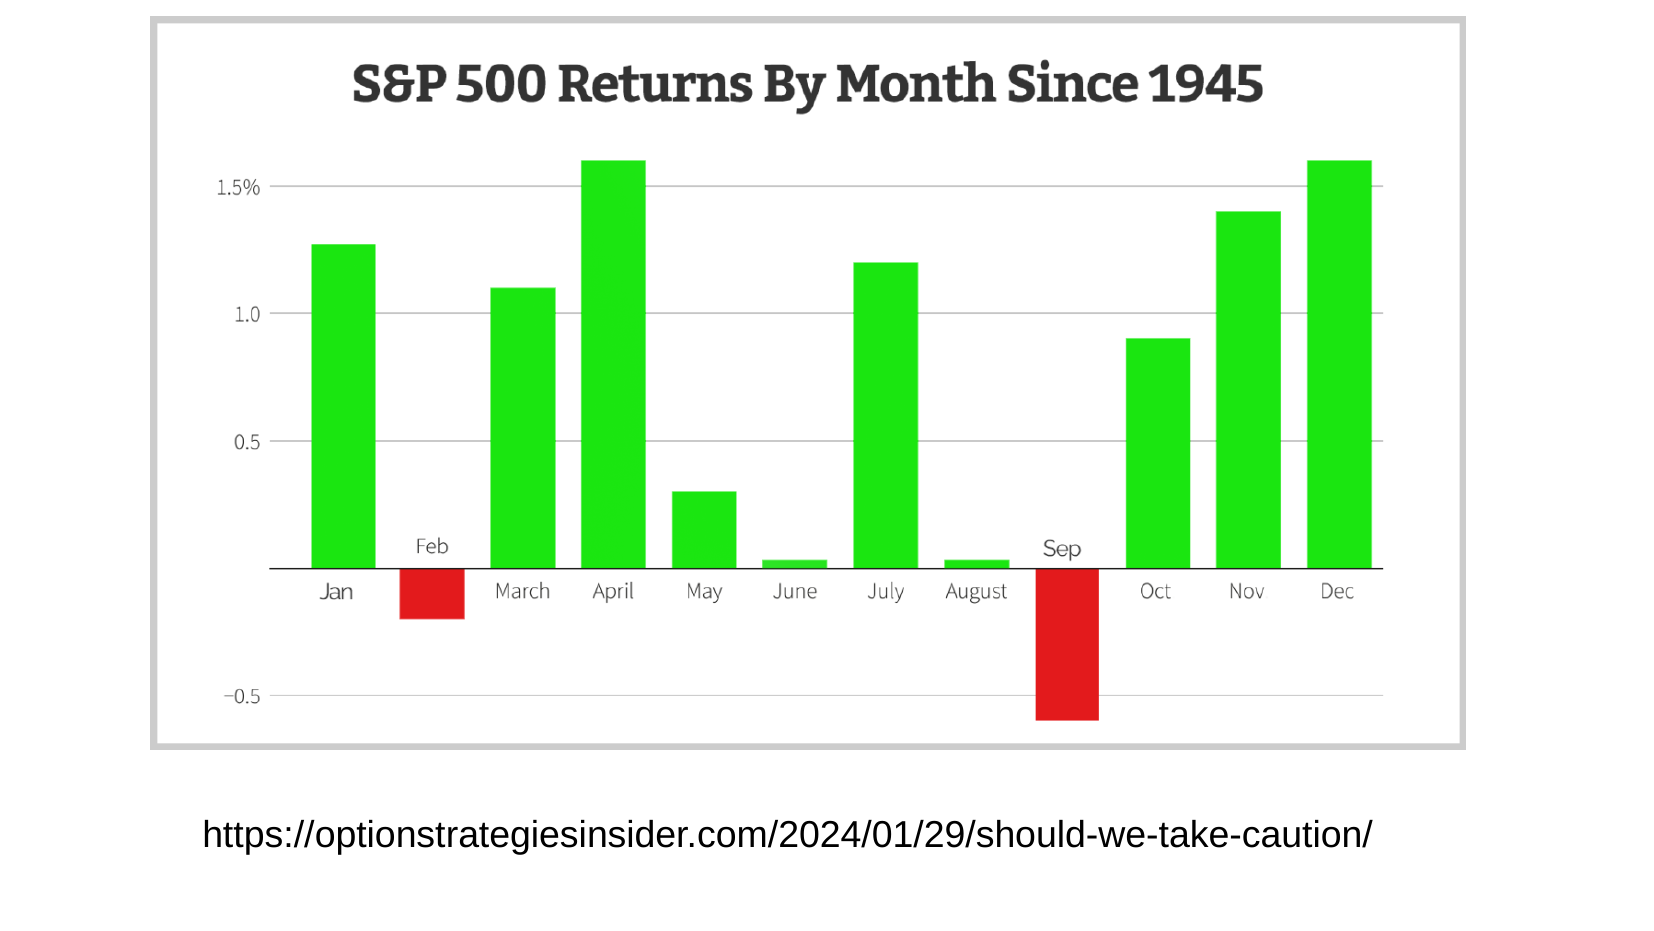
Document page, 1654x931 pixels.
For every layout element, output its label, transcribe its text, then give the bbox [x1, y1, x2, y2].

text_box https://optionstrategiesinsider.com/2024/01/29/should-we-take-caution/ [187, 805, 1389, 863]
picture [150, 16, 1466, 751]
